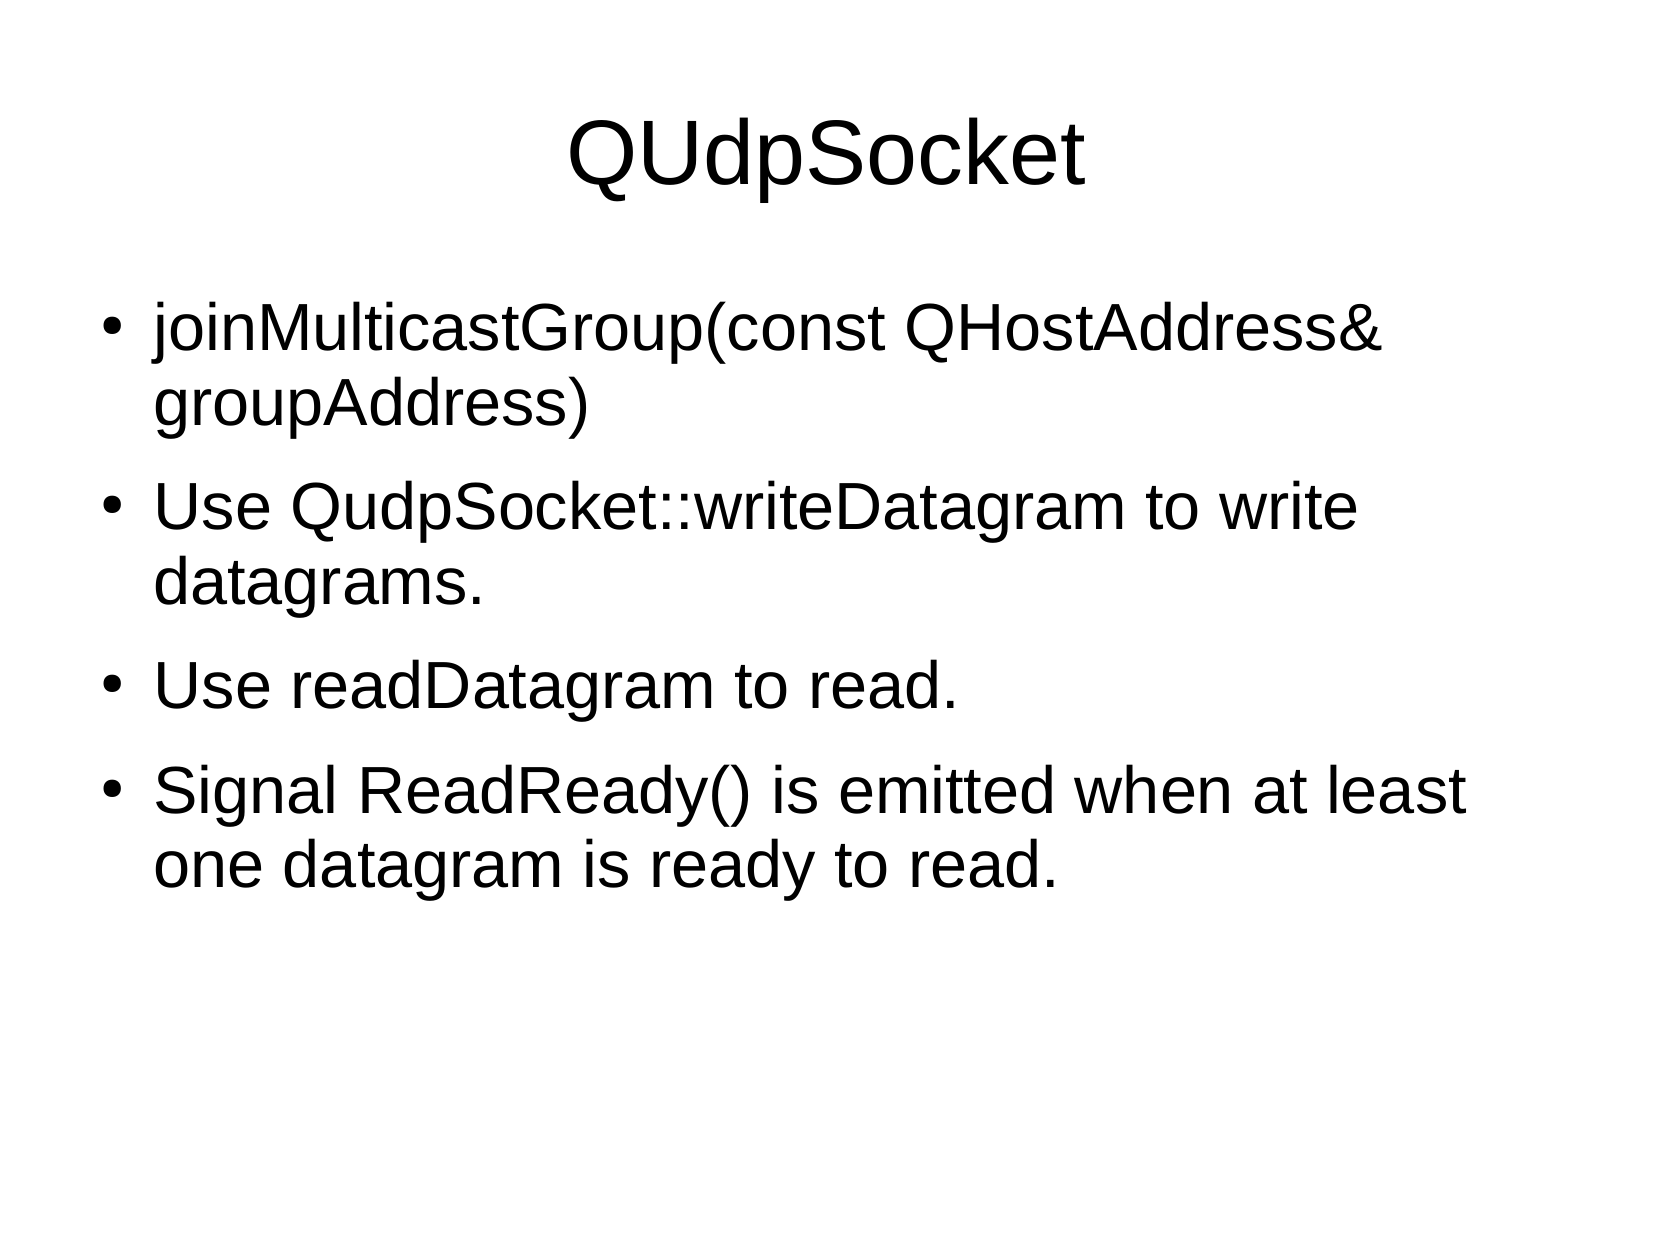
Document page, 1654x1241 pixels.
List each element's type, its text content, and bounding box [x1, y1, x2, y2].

list joinMulticastGroup(const QHostAddress& groupAddress) Use QudpSocket::writeDatagram to write datagrams. Use readDatagram to read. Signal ReadReady() is emitted when at least one datagram is ready to read. [82, 290, 1571, 1010]
title QUdpSocket [82, 49, 1571, 257]
